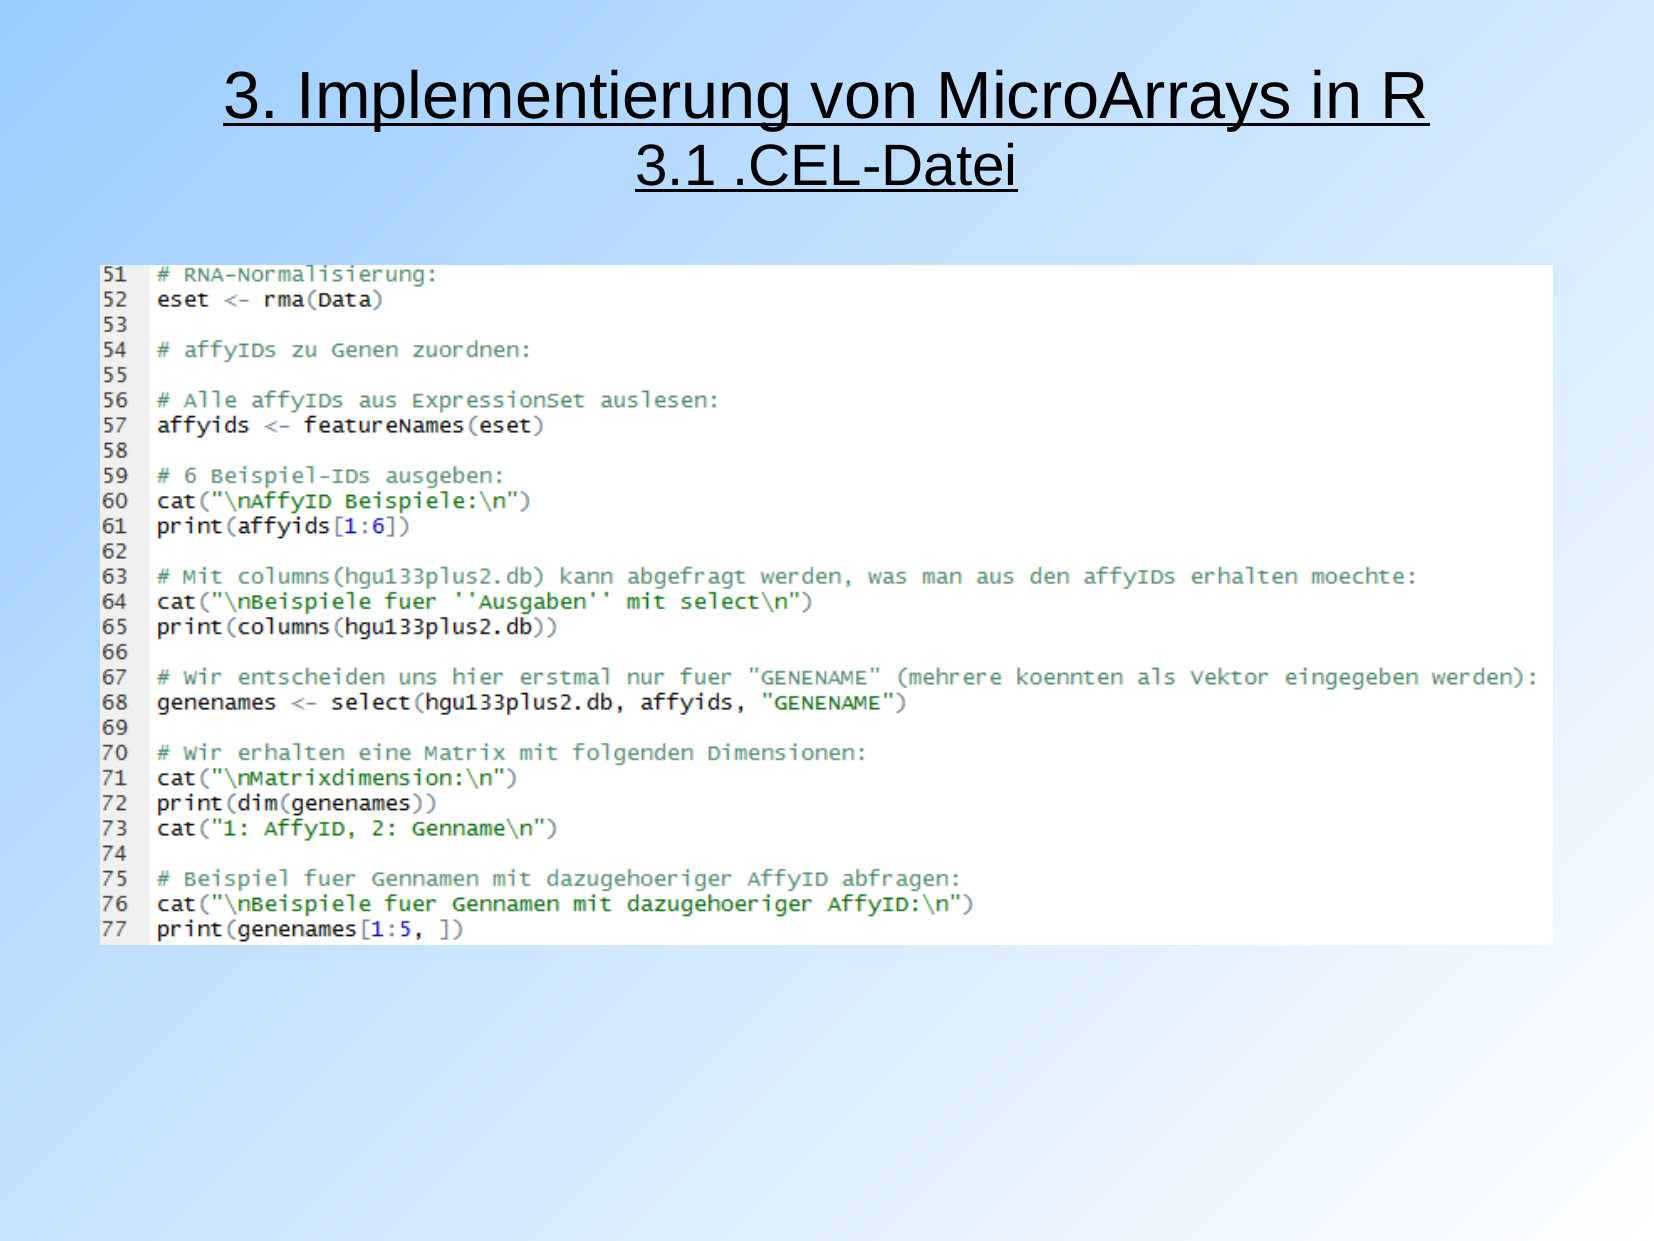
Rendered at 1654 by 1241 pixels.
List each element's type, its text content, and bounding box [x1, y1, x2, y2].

picture [100, 265, 1553, 945]
title 3. Implementierung von MicroArrays in R 3.1 .CEL-Datei [0, 0, 1654, 257]
